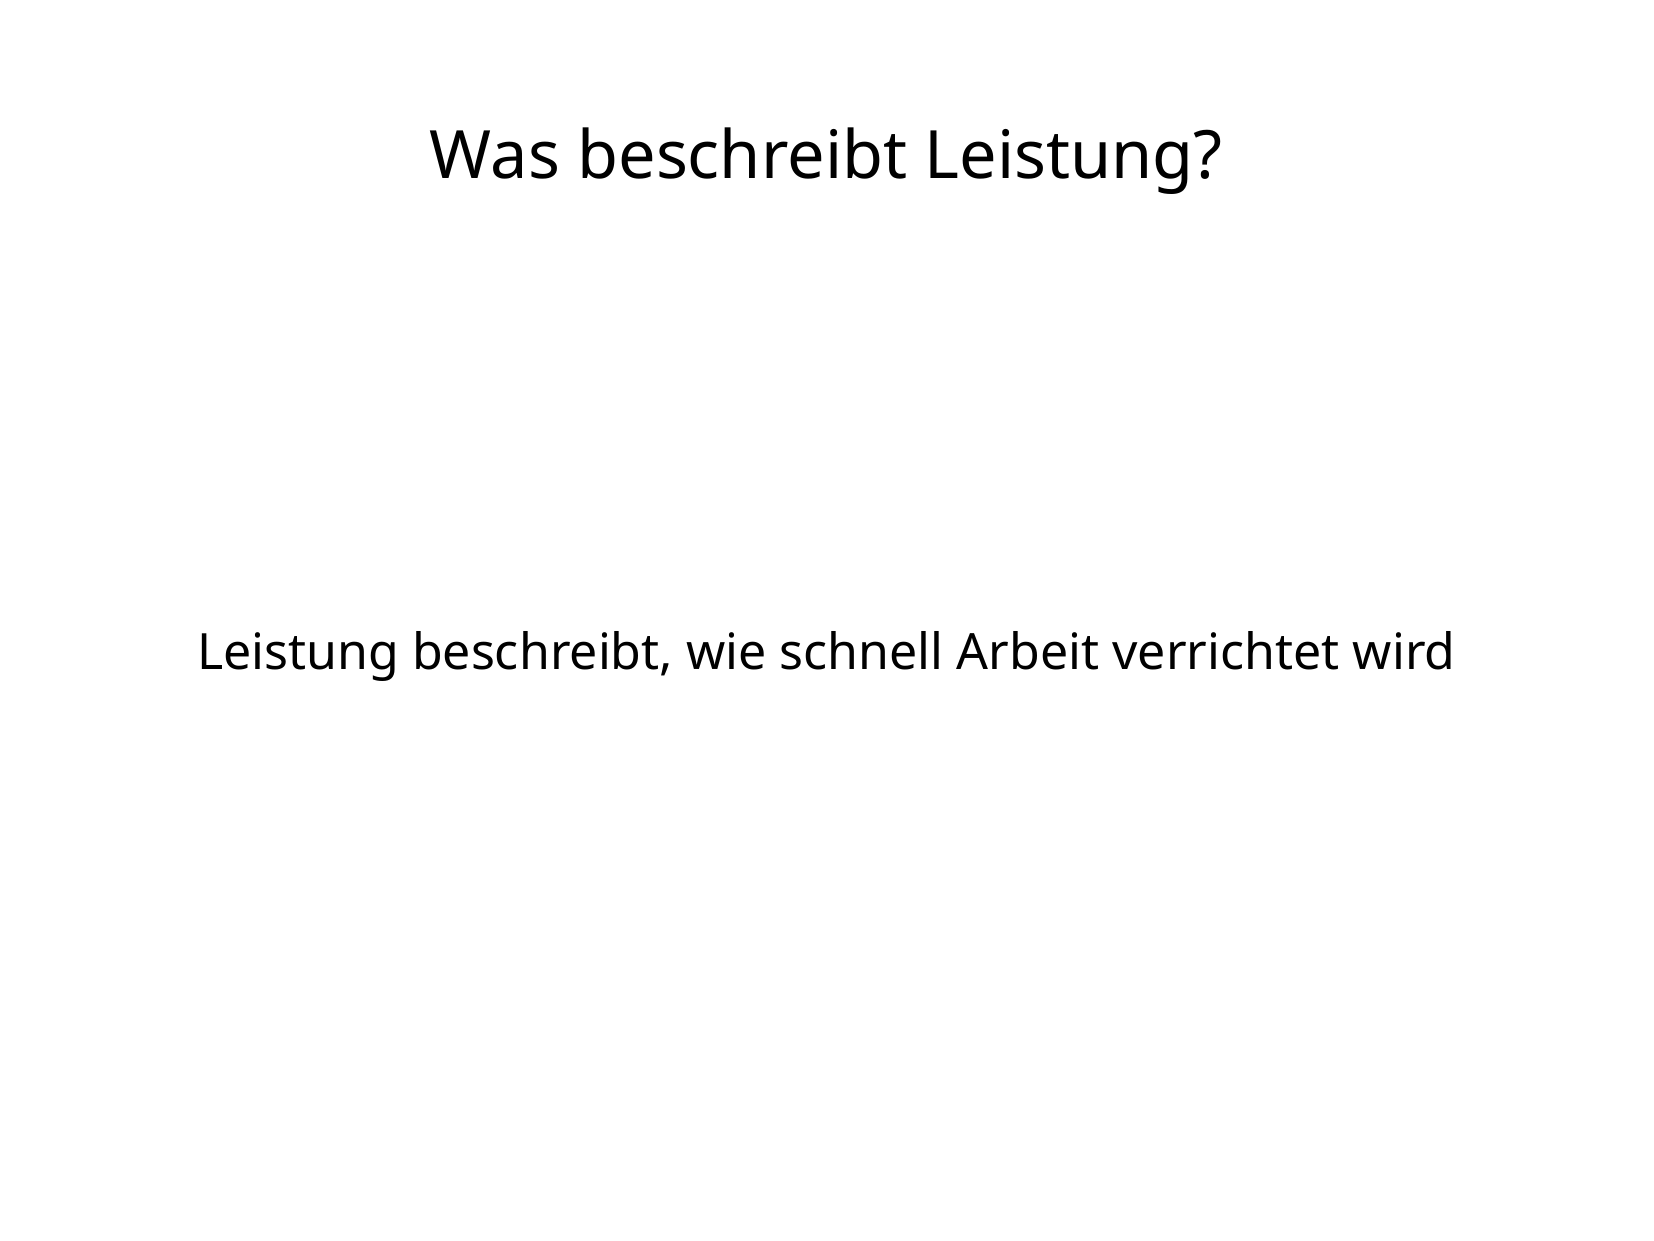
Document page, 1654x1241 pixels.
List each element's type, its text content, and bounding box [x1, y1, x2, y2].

subtitle Leistung beschreibt, wie schnell Arbeit verrichtet wird [82, 290, 1571, 1010]
title Was beschreibt Leistung? [82, 49, 1571, 257]
